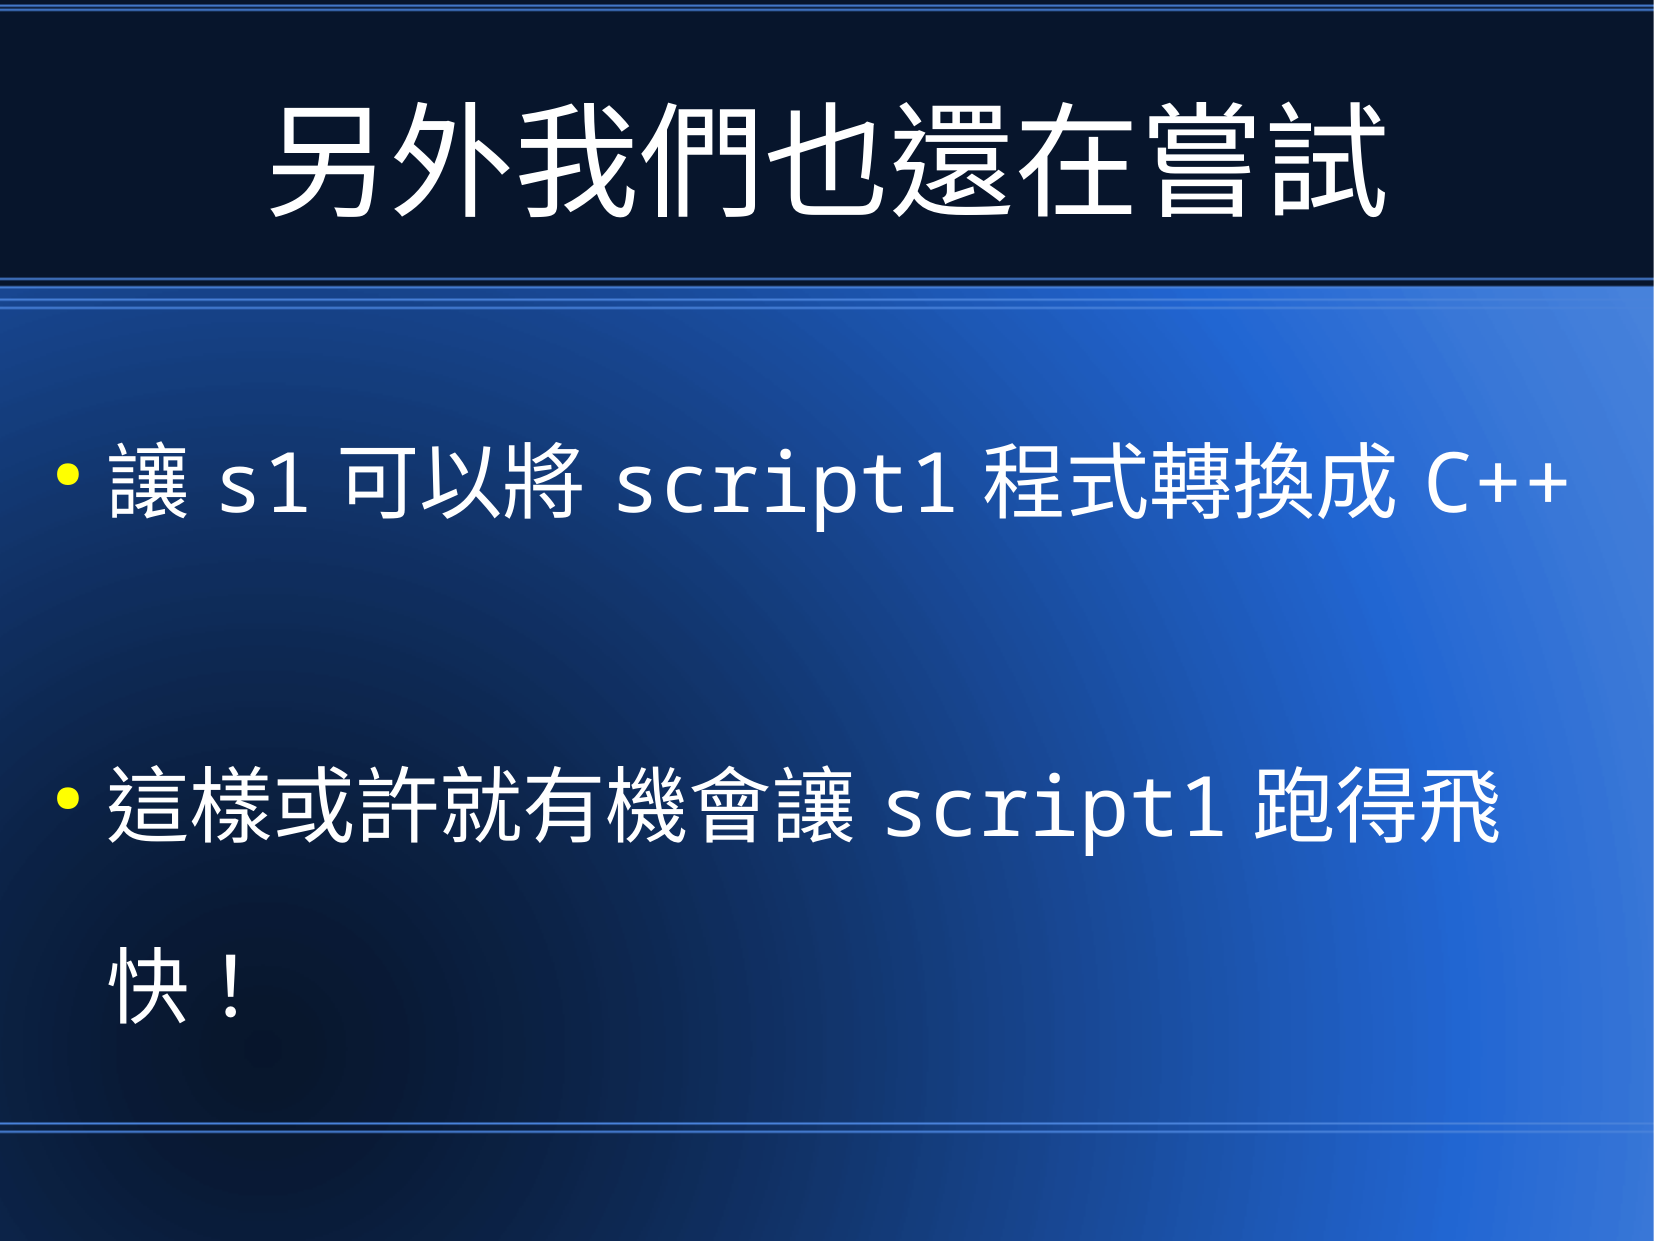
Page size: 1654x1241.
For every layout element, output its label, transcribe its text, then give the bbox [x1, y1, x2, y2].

title 另外我們也還在嘗試 [82, 49, 1571, 257]
list 讓s1可以將script1程式轉換成C++ 這樣或許就有機會讓script1跑得飛快！ [35, 355, 1654, 1241]
picture [0, 0, 1654, 1241]
